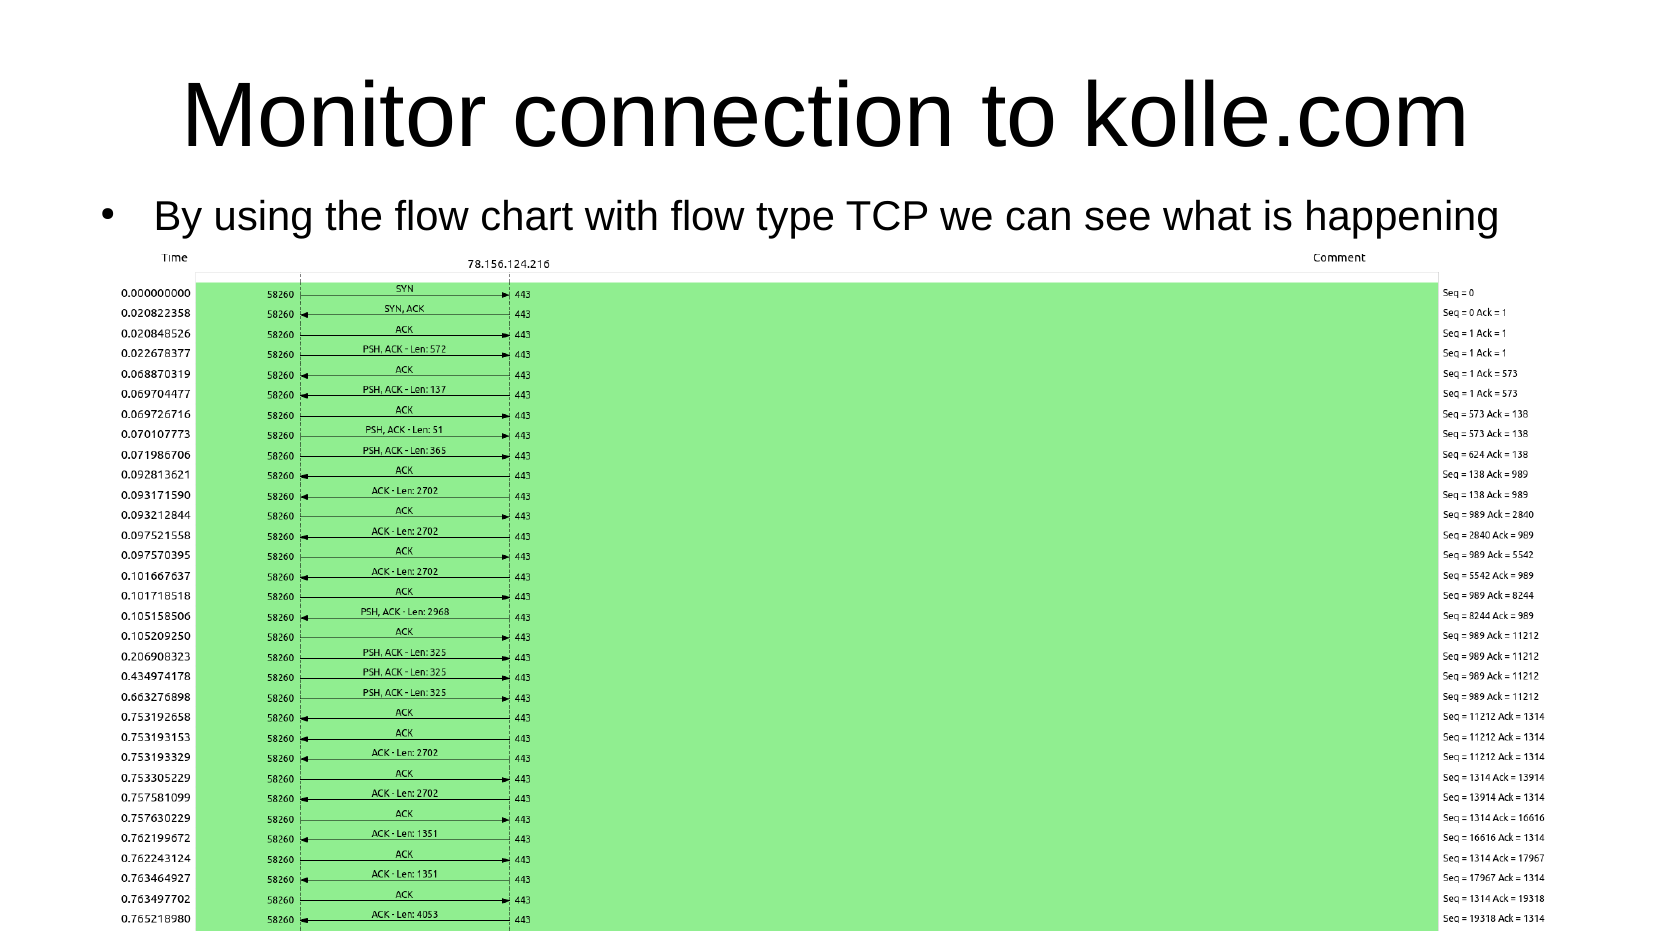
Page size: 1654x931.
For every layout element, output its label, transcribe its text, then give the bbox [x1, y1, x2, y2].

picture [116, 254, 1546, 931]
list By using the flow chart with flow type TCP we can see what is happening [82, 192, 1571, 732]
title Monitor connection to kolle.com [82, 37, 1571, 192]
